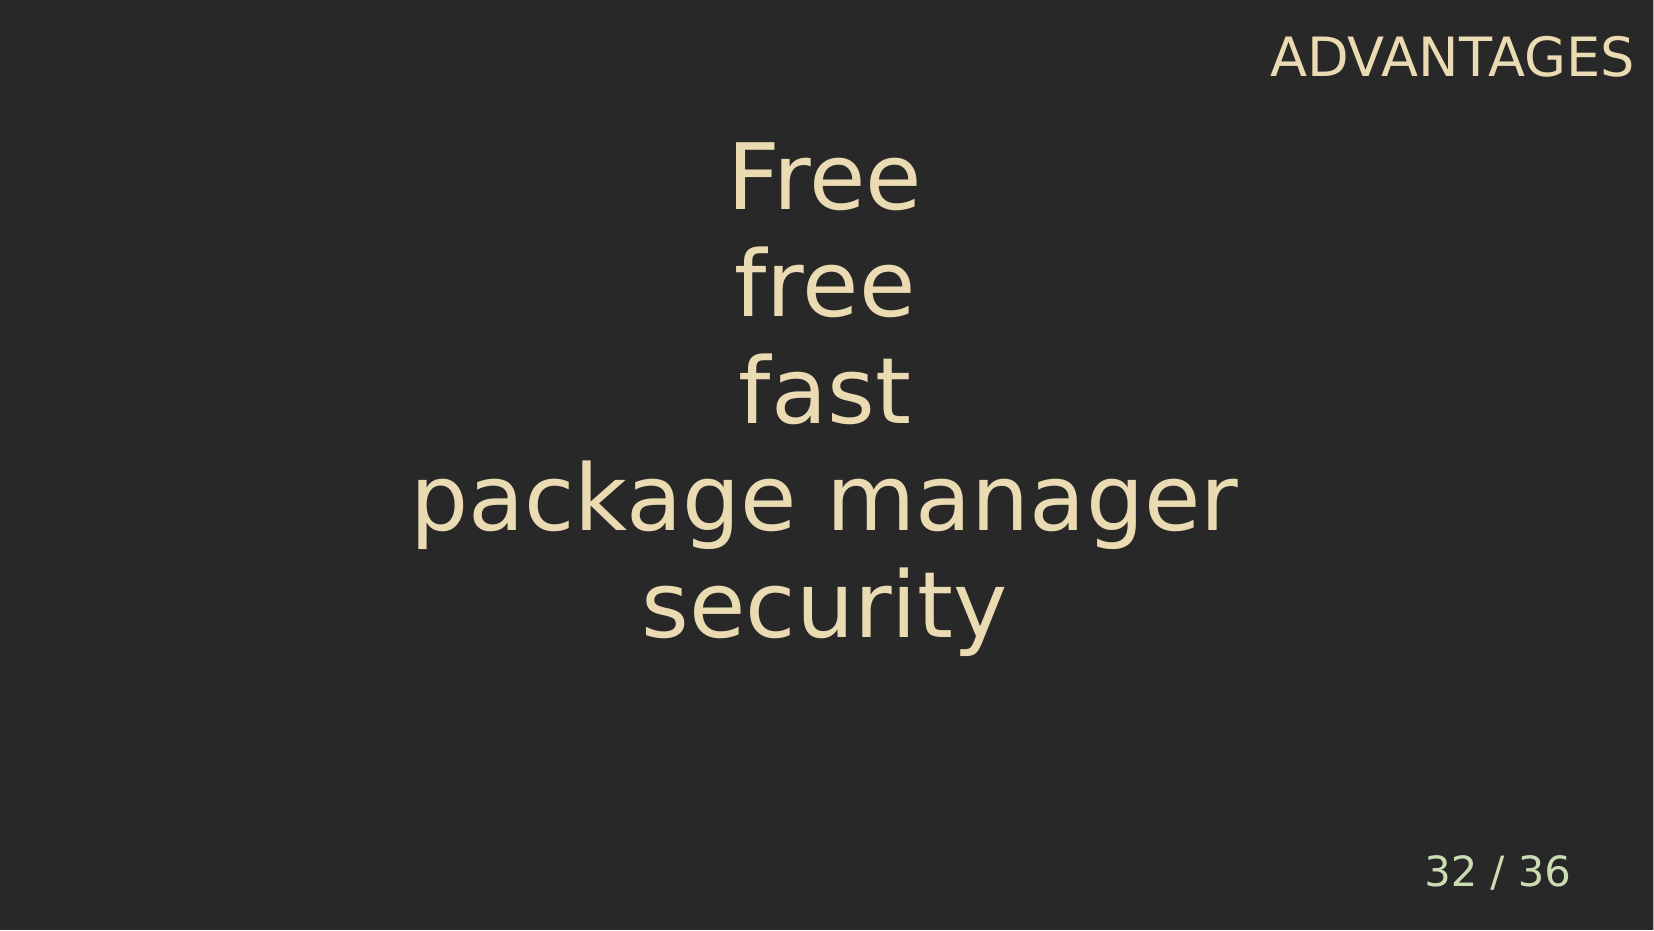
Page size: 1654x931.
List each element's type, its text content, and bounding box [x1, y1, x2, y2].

text_box Free free fast package manager security [75, 117, 1576, 788]
text_box ADVANTAGES [1200, 18, 1651, 97]
